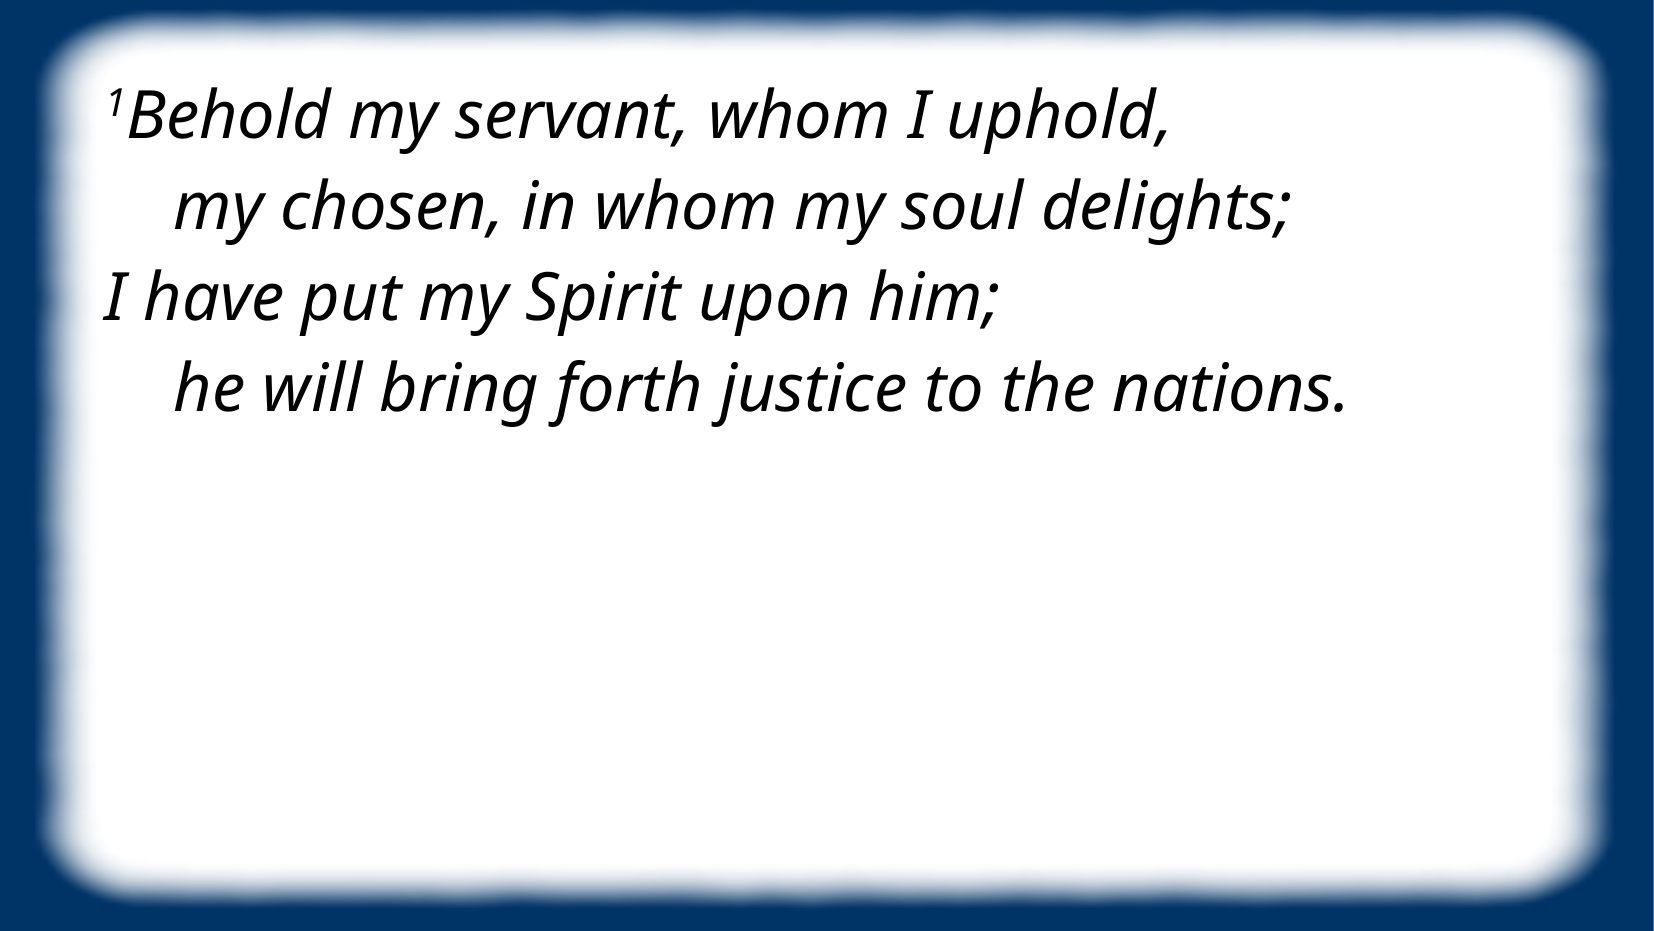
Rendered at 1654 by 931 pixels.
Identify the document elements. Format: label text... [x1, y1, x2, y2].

picture [0, 0, 1654, 931]
text_box 1Behold my servant, whom I uphold, my chosen, in whom my soul delights; I have put my Spirit upon him; he will bring forth justice to the nations. [90, 60, 1561, 430]
